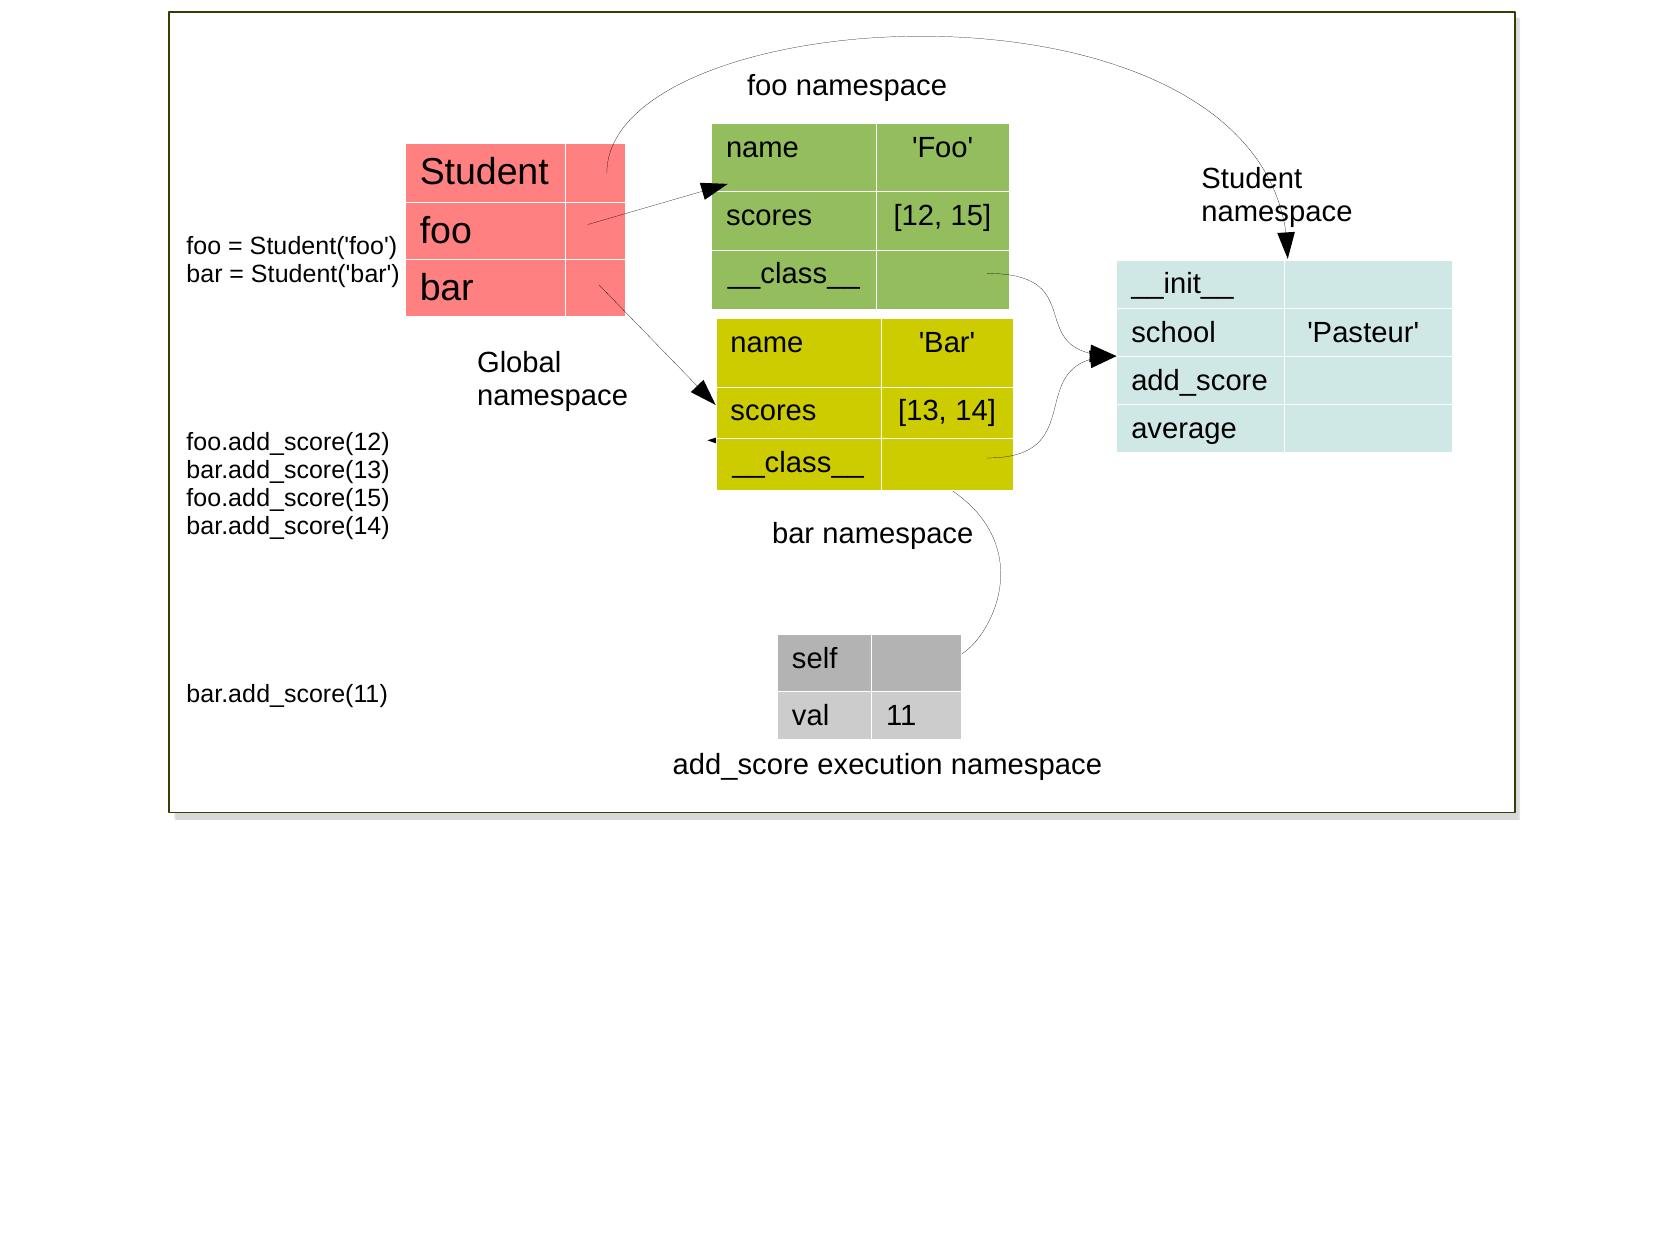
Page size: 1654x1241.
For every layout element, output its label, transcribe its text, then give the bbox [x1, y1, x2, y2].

table_cell [13, 14] [882, 388, 1013, 438]
table_cell [882, 439, 1013, 490]
table_cell scores [717, 388, 881, 438]
table_header 'Bar' [882, 319, 1013, 387]
table_header name [717, 319, 881, 387]
text_box [145, 0, 1530, 826]
table_cell __class__ [717, 439, 881, 490]
